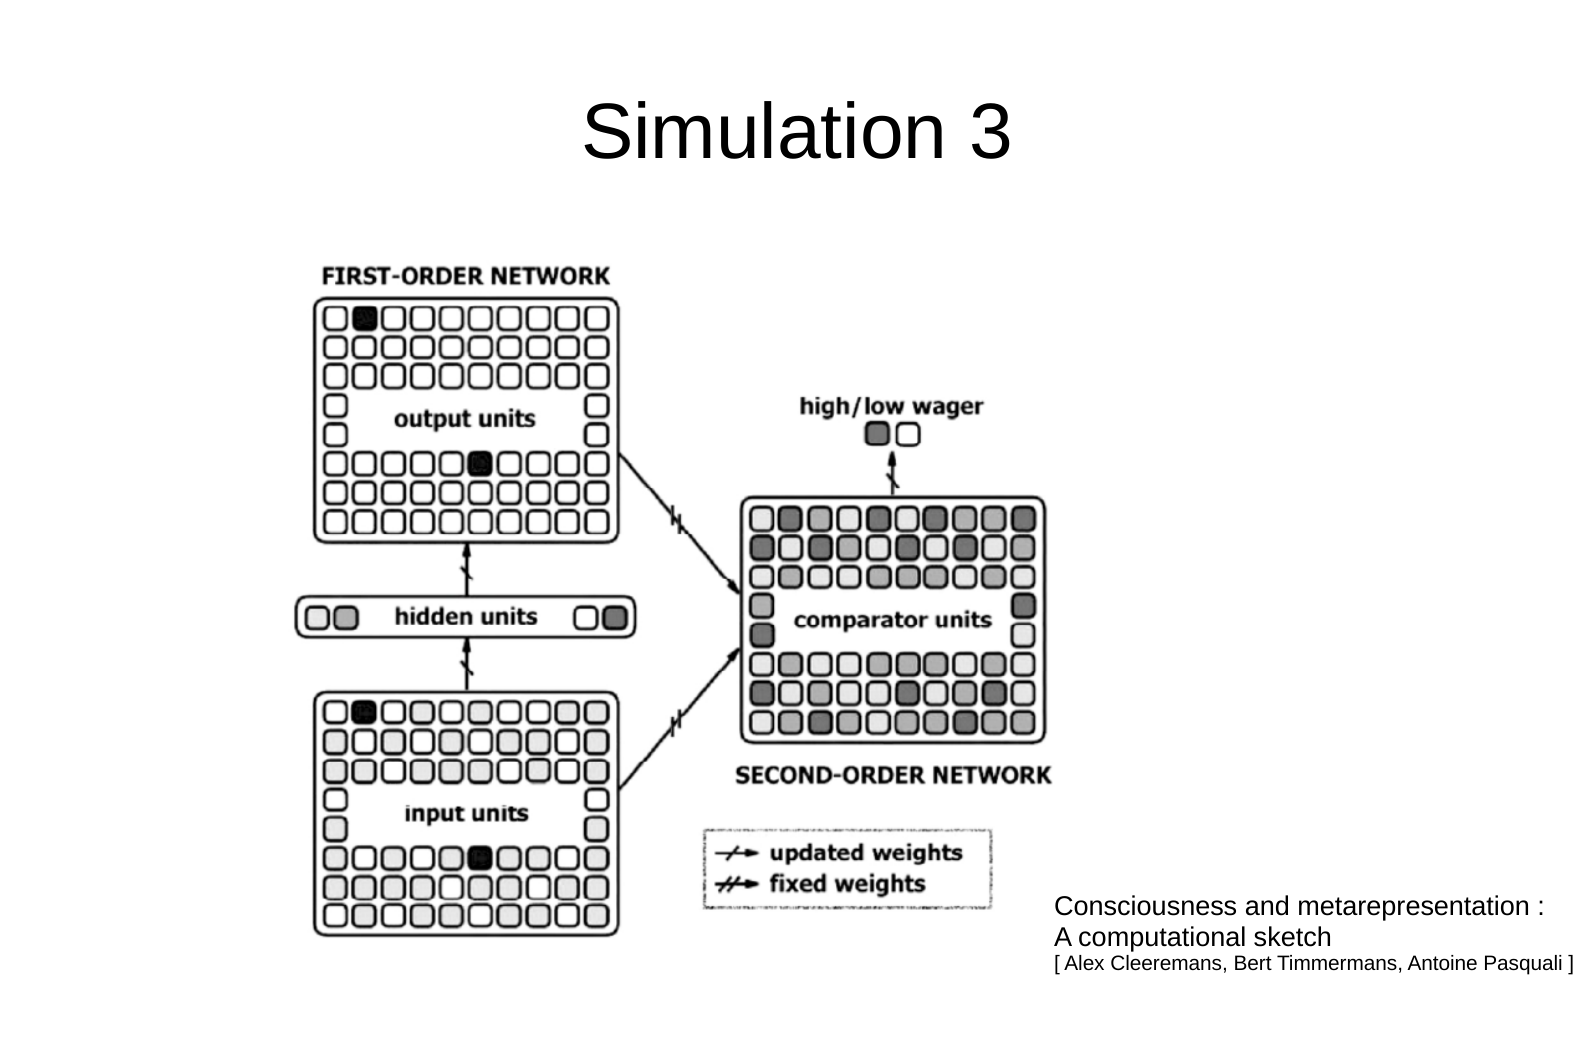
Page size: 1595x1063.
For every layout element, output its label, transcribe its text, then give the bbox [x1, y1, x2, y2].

picture [283, 248, 1064, 951]
text_box Consciousness and metarepresentation : A computational sketch [ Alex Cleeremans, Bert Timmermans, Antoine Pasquali ] [968, 883, 1595, 1025]
title Simulation 3 [79, 42, 1515, 220]
